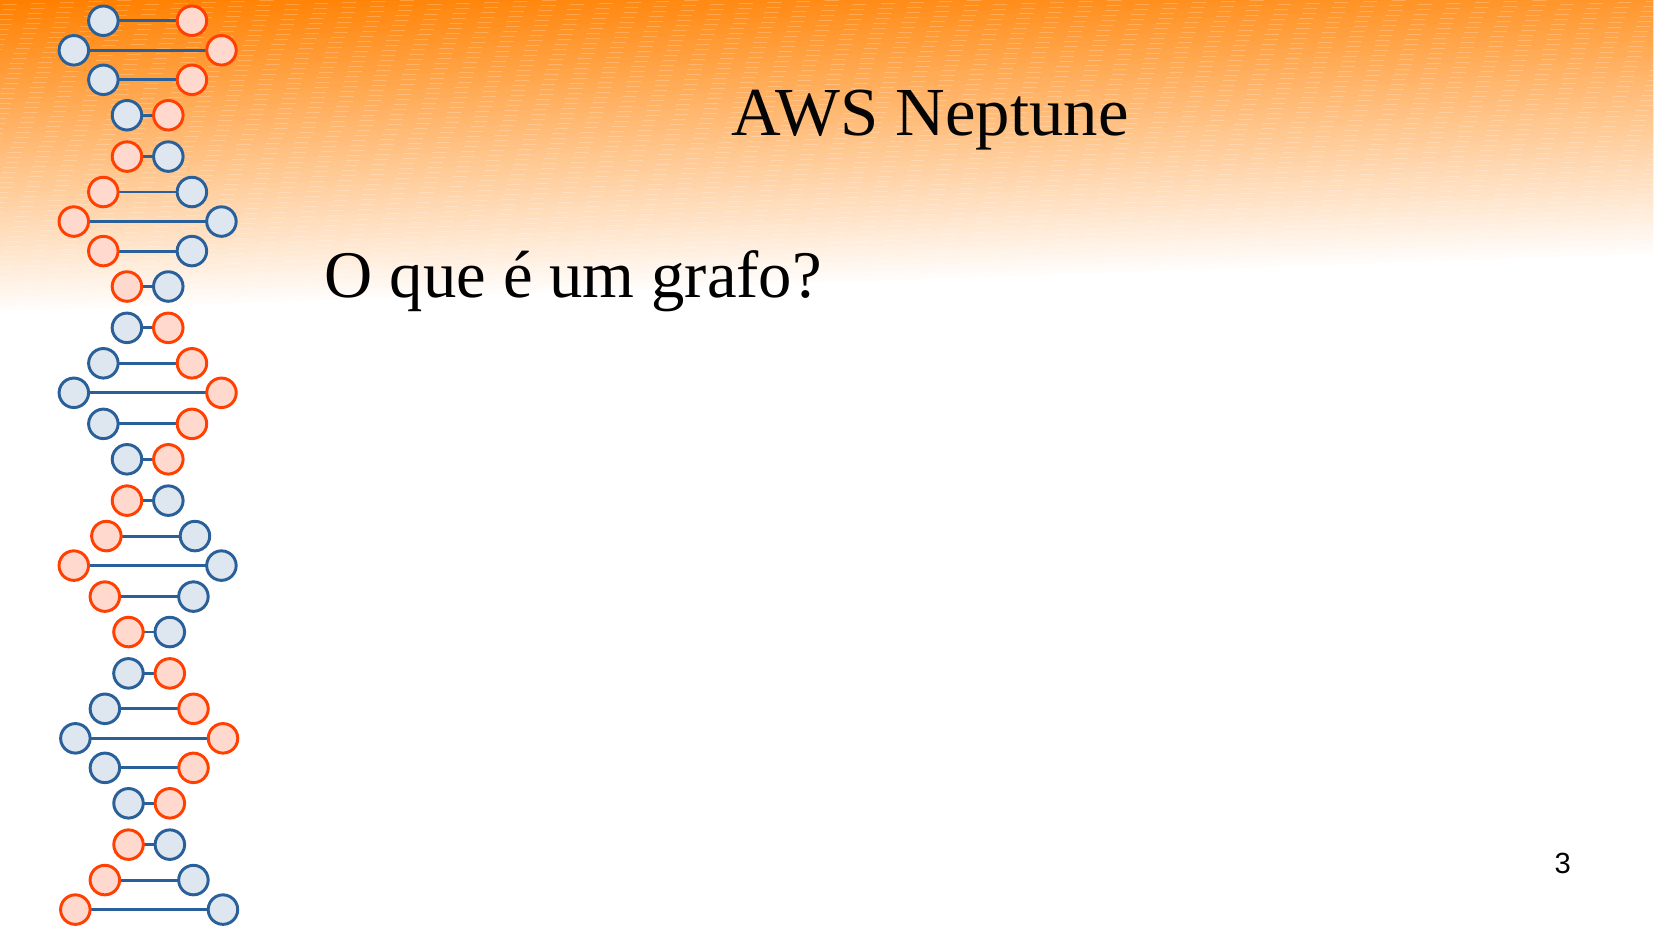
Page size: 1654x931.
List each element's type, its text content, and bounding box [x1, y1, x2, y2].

subtitle O que é um grafo? [265, 224, 1595, 325]
title AWS Neptune [265, 35, 1595, 189]
title AWS Neptune [265, 35, 373, 39]
